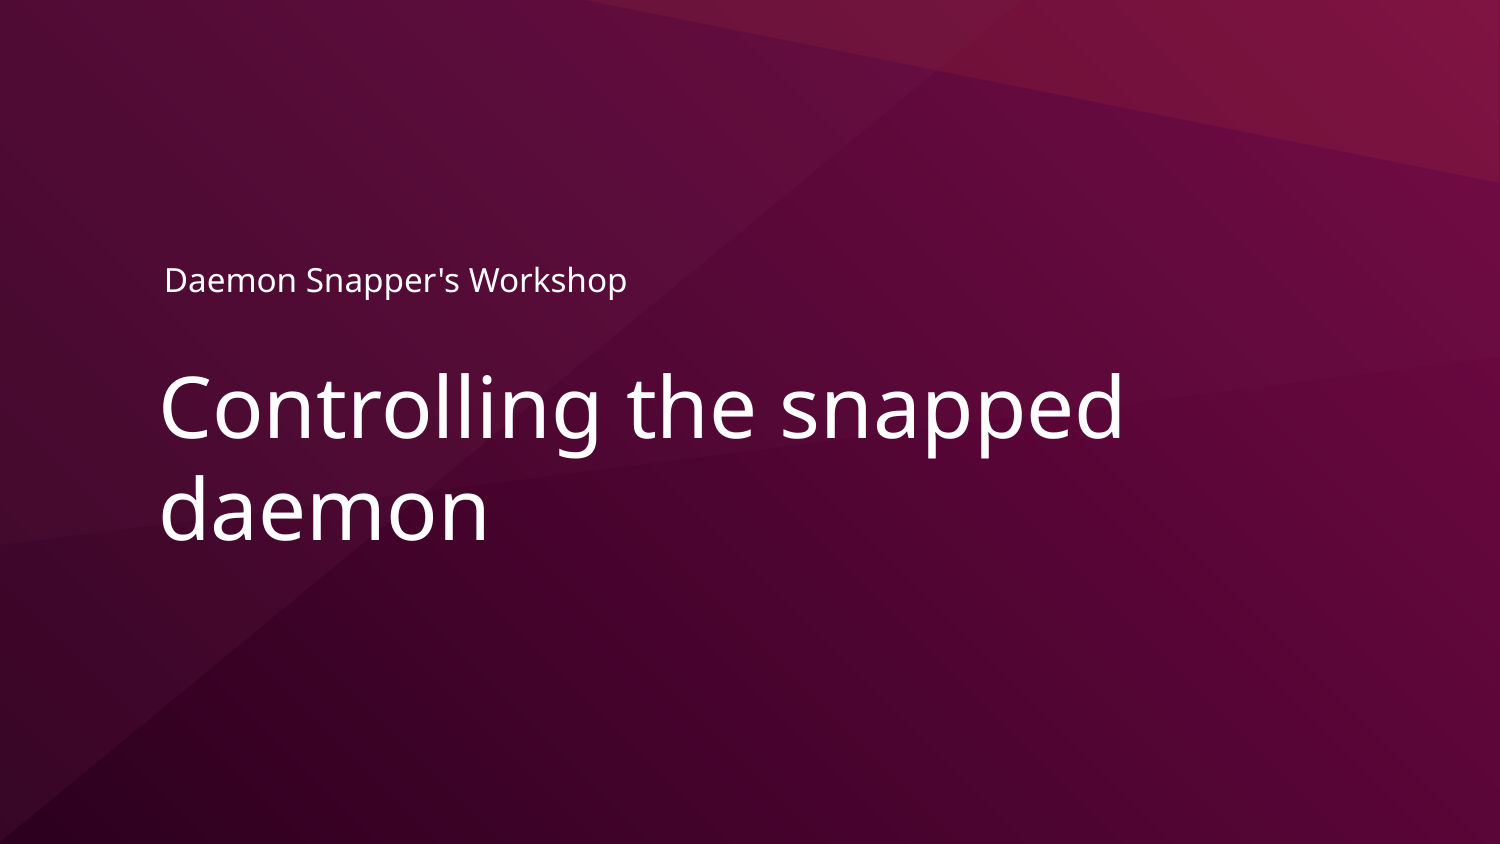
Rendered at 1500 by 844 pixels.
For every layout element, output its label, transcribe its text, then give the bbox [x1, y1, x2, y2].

subtitle Daemon Snapper's Workshop [163, 259, 940, 324]
title Controlling the snapped daemon [158, 352, 1378, 607]
